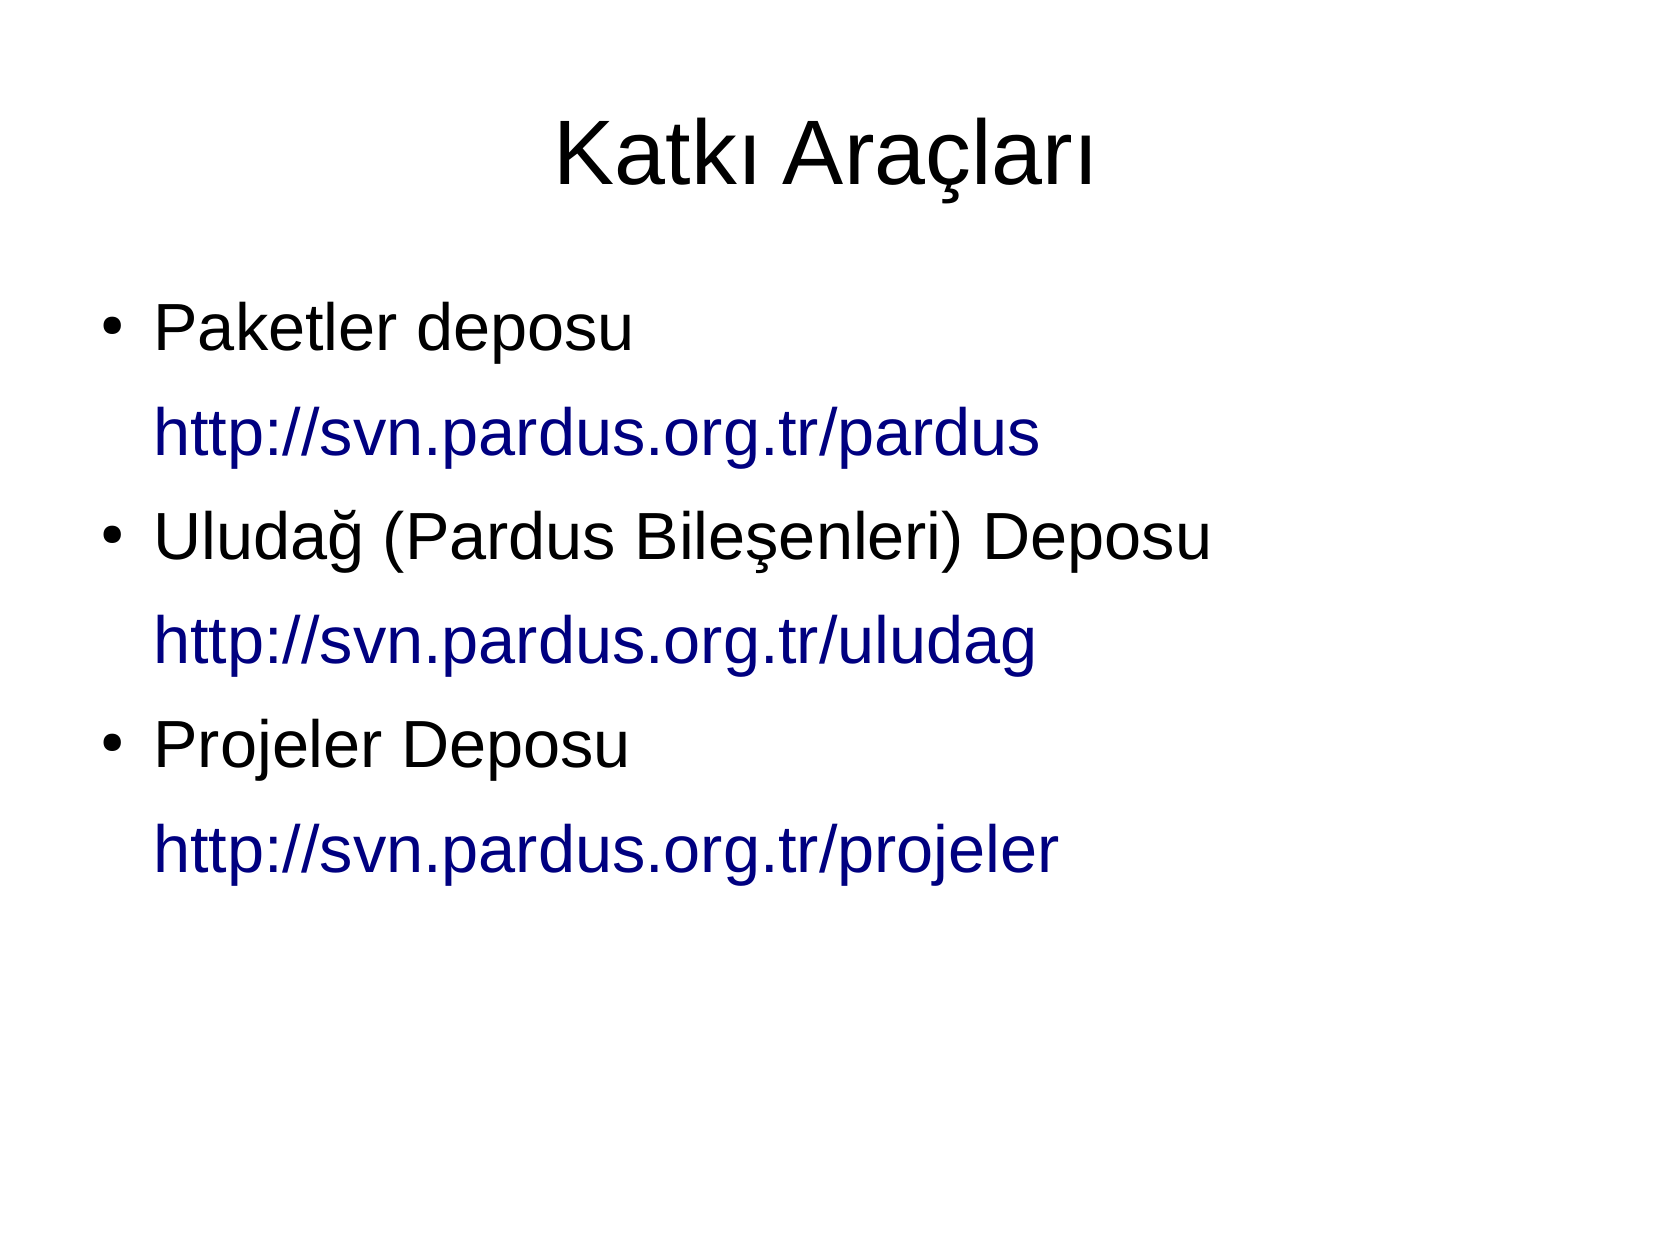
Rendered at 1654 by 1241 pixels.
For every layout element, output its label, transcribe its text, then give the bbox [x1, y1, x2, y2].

title Katkı Araçları [82, 49, 1571, 257]
list Paketler deposu http://svn.pardus.org.tr/pardus Uludağ (Pardus Bileşenleri) Deposu http://svn.pardus.org.tr/uludag Projeler Deposu http://svn.pardus.org.tr/projeler [82, 290, 1571, 1109]
